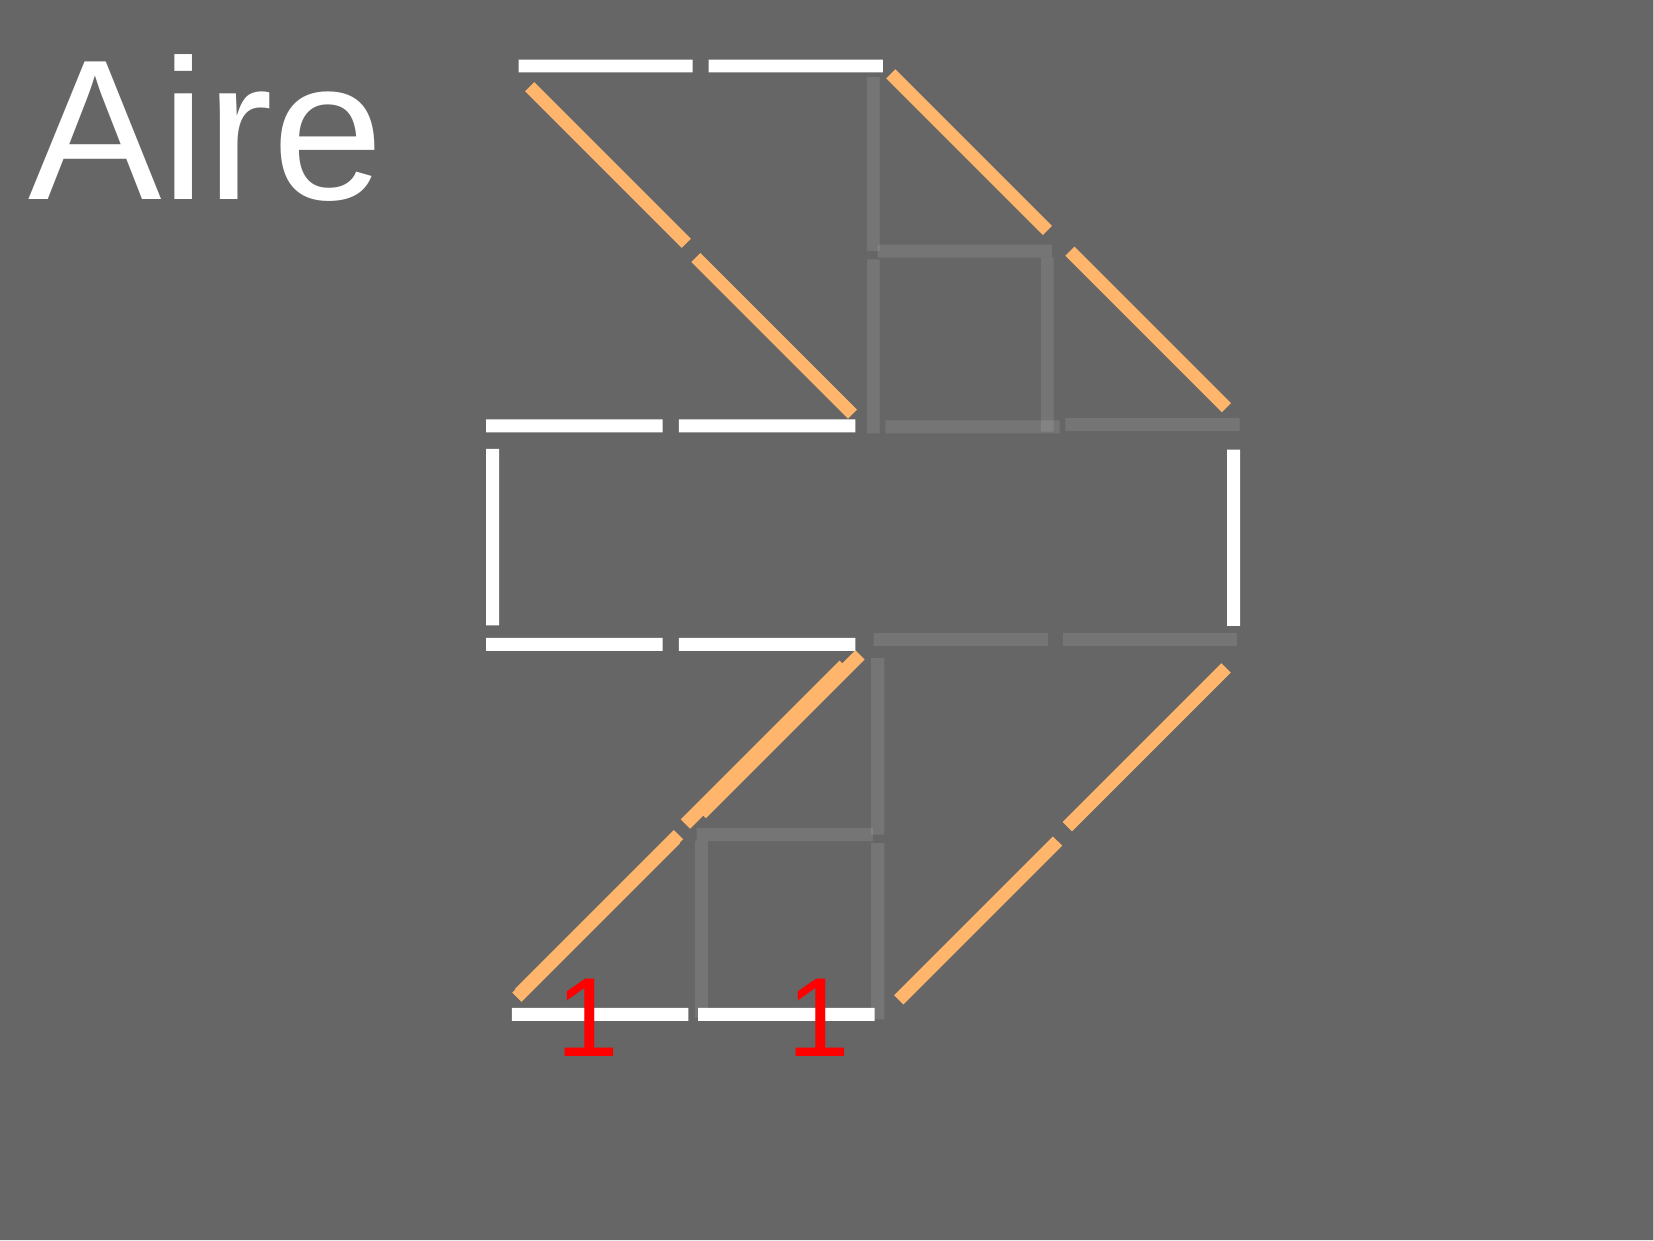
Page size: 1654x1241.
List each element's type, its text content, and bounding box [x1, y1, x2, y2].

text_box [0, 0, 1654, 1241]
title Aire [23, 0, 390, 260]
text_box 1 [542, 947, 684, 1088]
text_box 1 [772, 947, 914, 1088]
